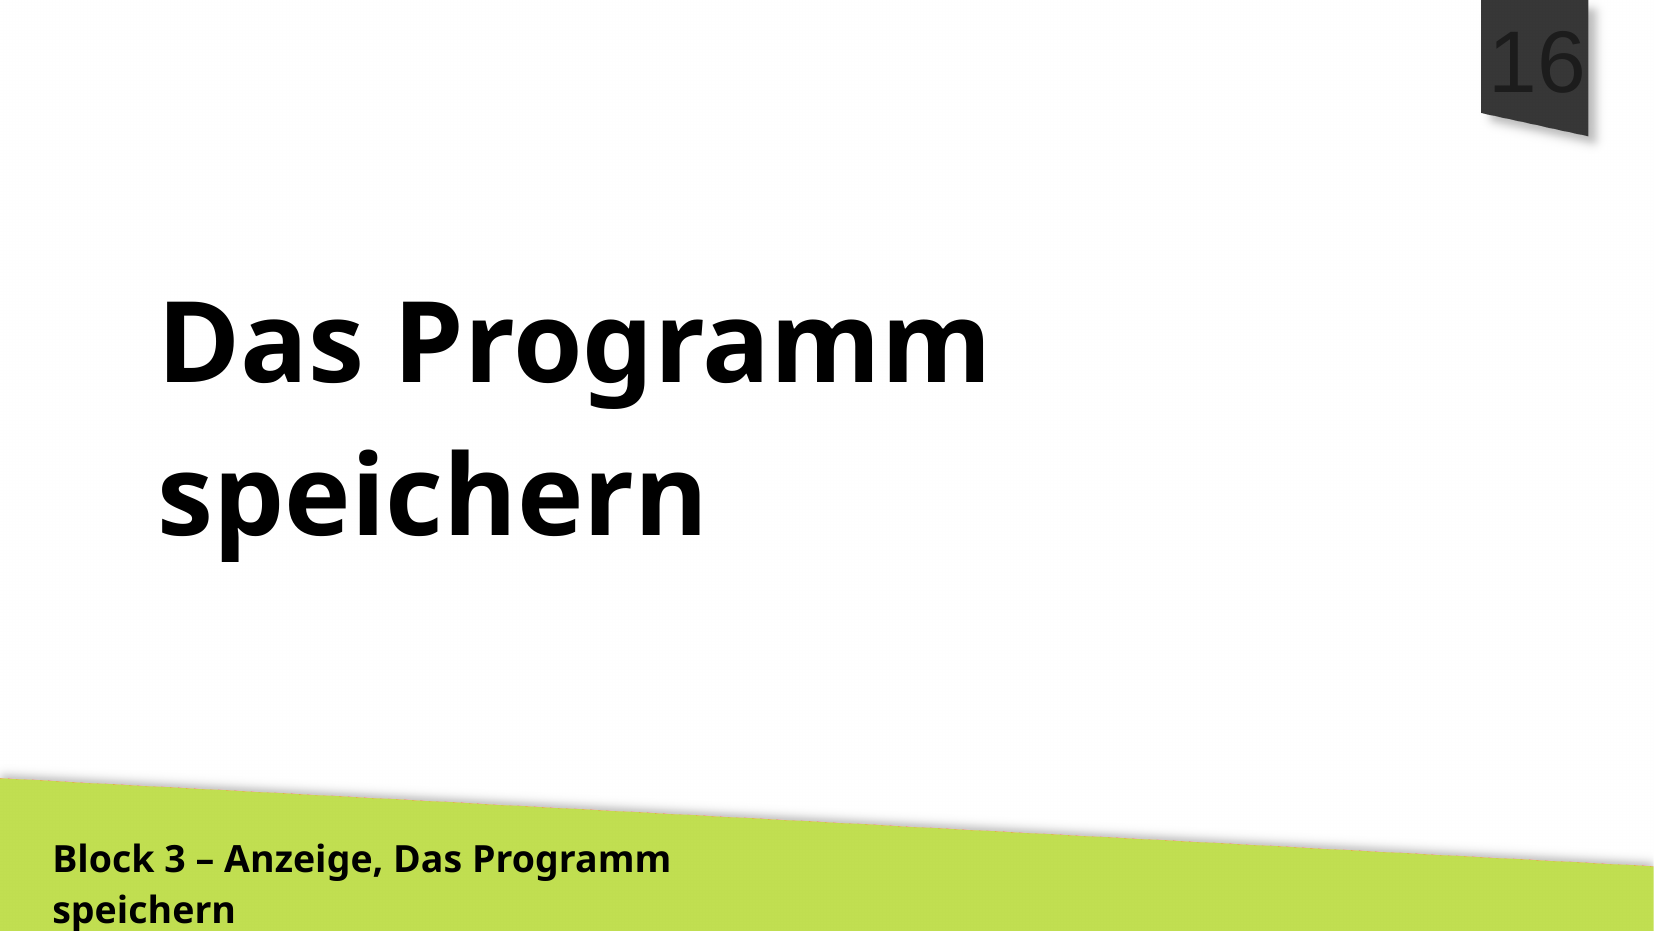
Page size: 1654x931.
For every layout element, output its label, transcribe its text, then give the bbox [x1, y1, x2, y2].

text_box Block 3 – Anzeige, Das Programm speichern [37, 825, 863, 901]
text_box <Foliennummer> [910, 5, 1602, 147]
picture [0, 0, 1654, 931]
title Das Programm speichern [157, 337, 1538, 493]
picture [79, 907, 86, 919]
